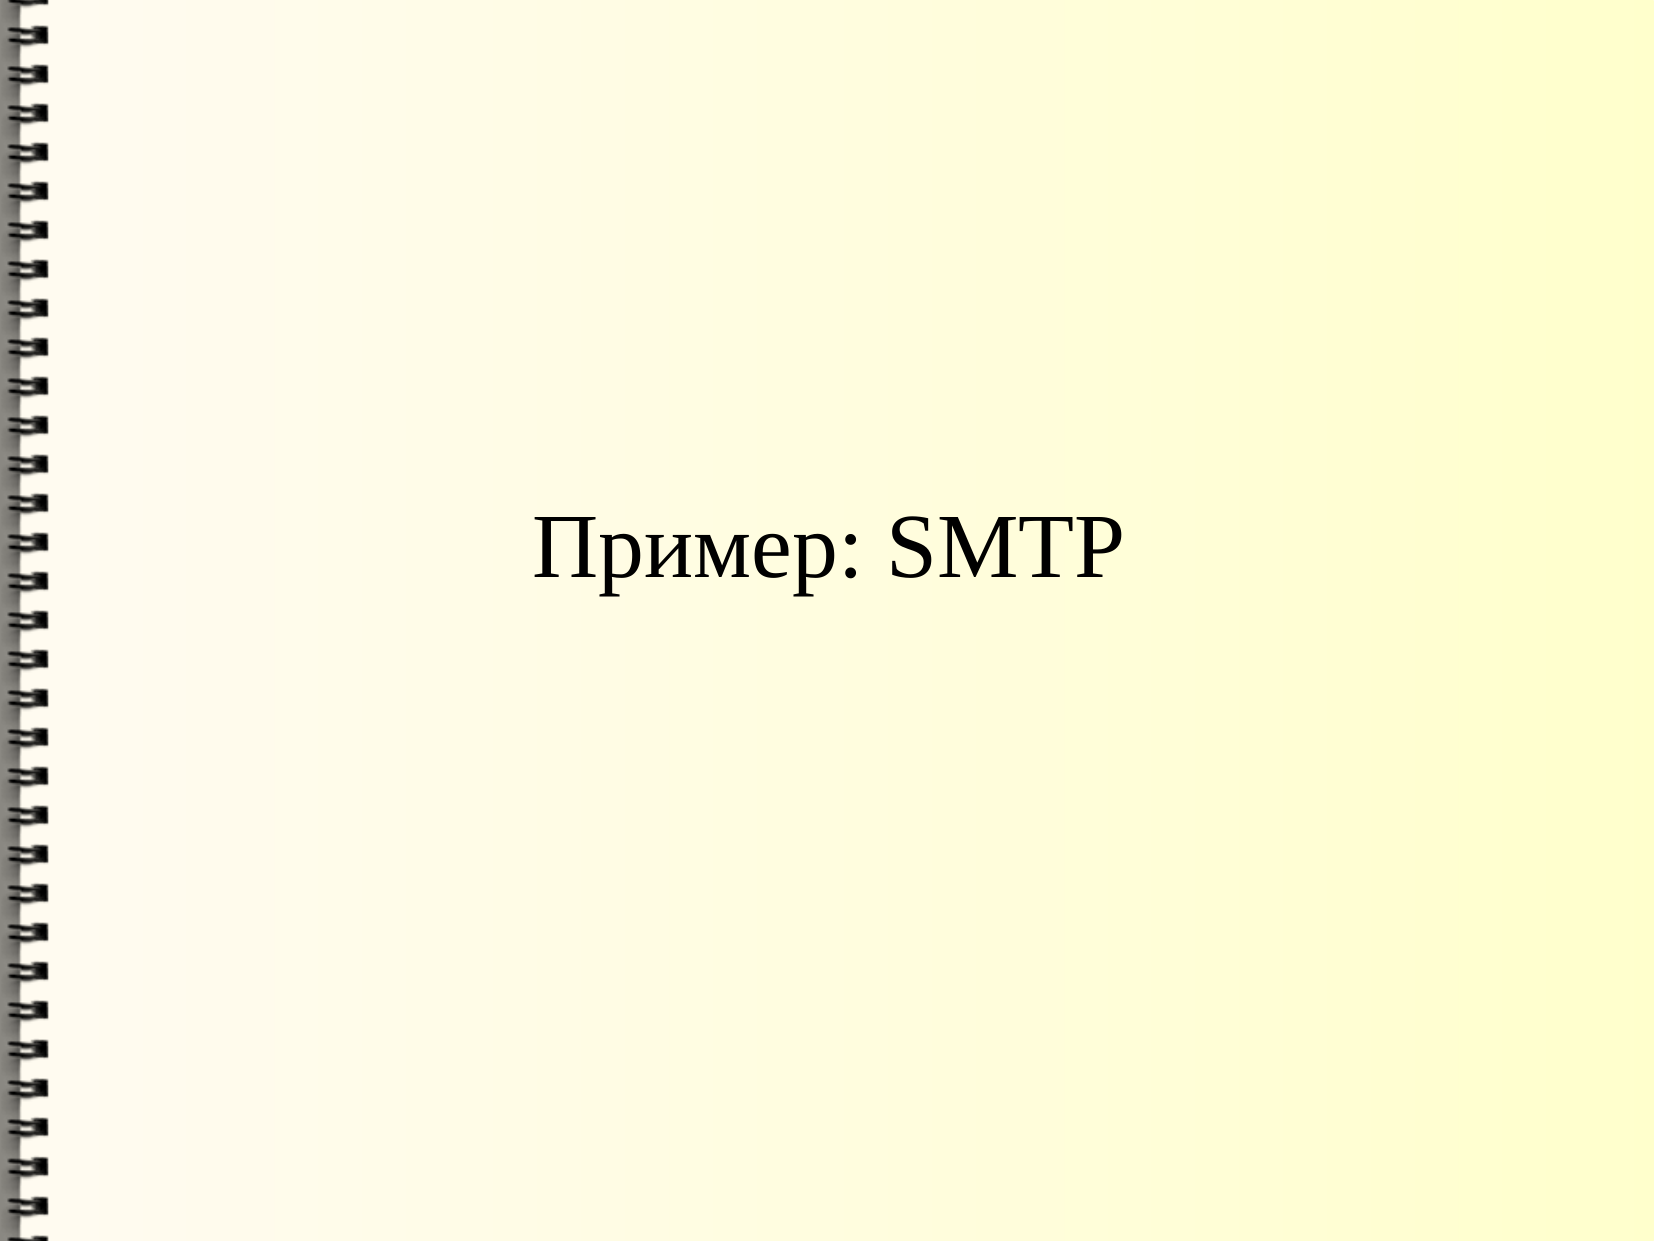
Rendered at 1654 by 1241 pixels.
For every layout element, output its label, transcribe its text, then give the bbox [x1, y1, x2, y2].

title Пример: SMTP [123, 442, 1536, 651]
picture [0, 0, 1654, 1241]
